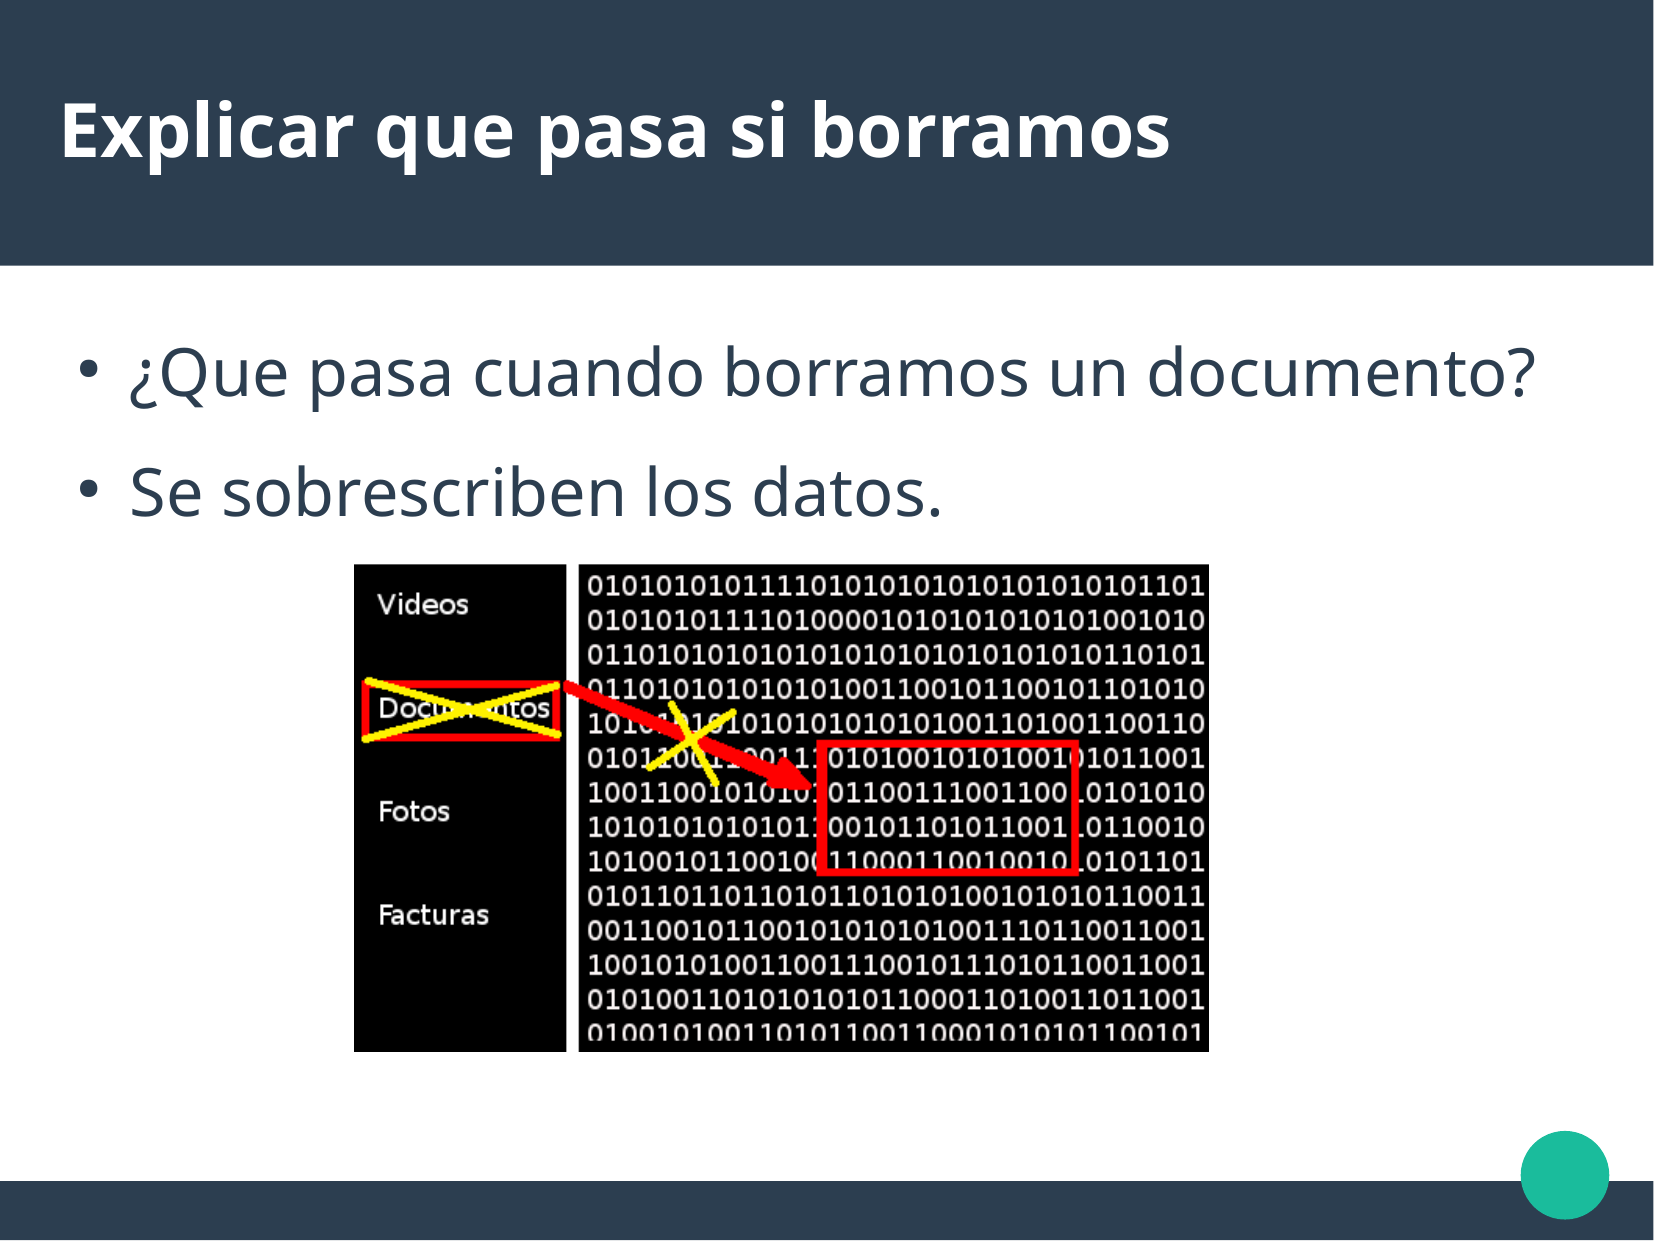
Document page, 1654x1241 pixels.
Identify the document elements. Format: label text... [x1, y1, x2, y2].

title Explicar que pasa si borramos [59, 49, 1595, 207]
picture [354, 563, 1209, 1052]
list ¿Que pasa cuando borramos un documento? Se sobrescriben los datos. [59, 324, 1595, 1152]
